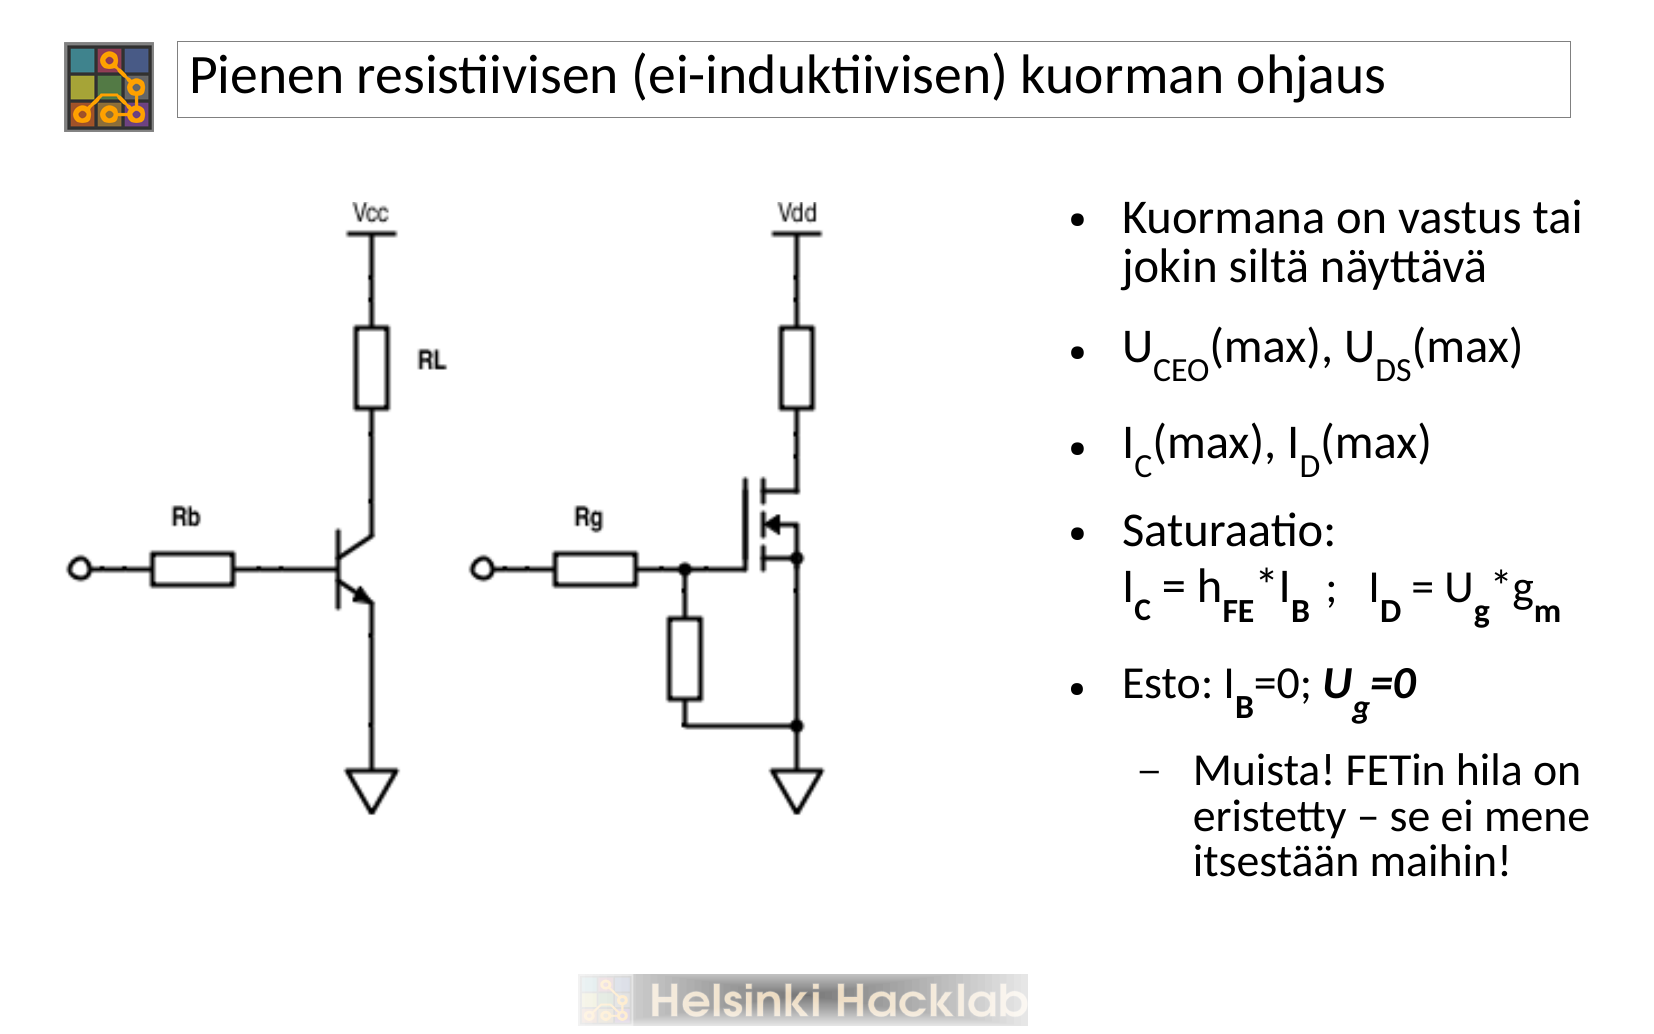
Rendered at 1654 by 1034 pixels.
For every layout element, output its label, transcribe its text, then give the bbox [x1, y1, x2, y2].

picture [64, 42, 154, 132]
picture [49, 202, 850, 824]
title Pienen resistiivisen (ei-induktiivisen) kuorman ohjaus [177, 41, 1571, 118]
list Kuormana on vastus tai jokin siltä näyttävä UCEO(max), UDS(max) IC(max), ID(max) Saturaatio: IC = hFE*IB ; ID = Ug*gm Esto: IB=0; Ug=0 Muista! FETin hila on eristetty – se ei mene itsestään maihin! [1051, 196, 1624, 1000]
